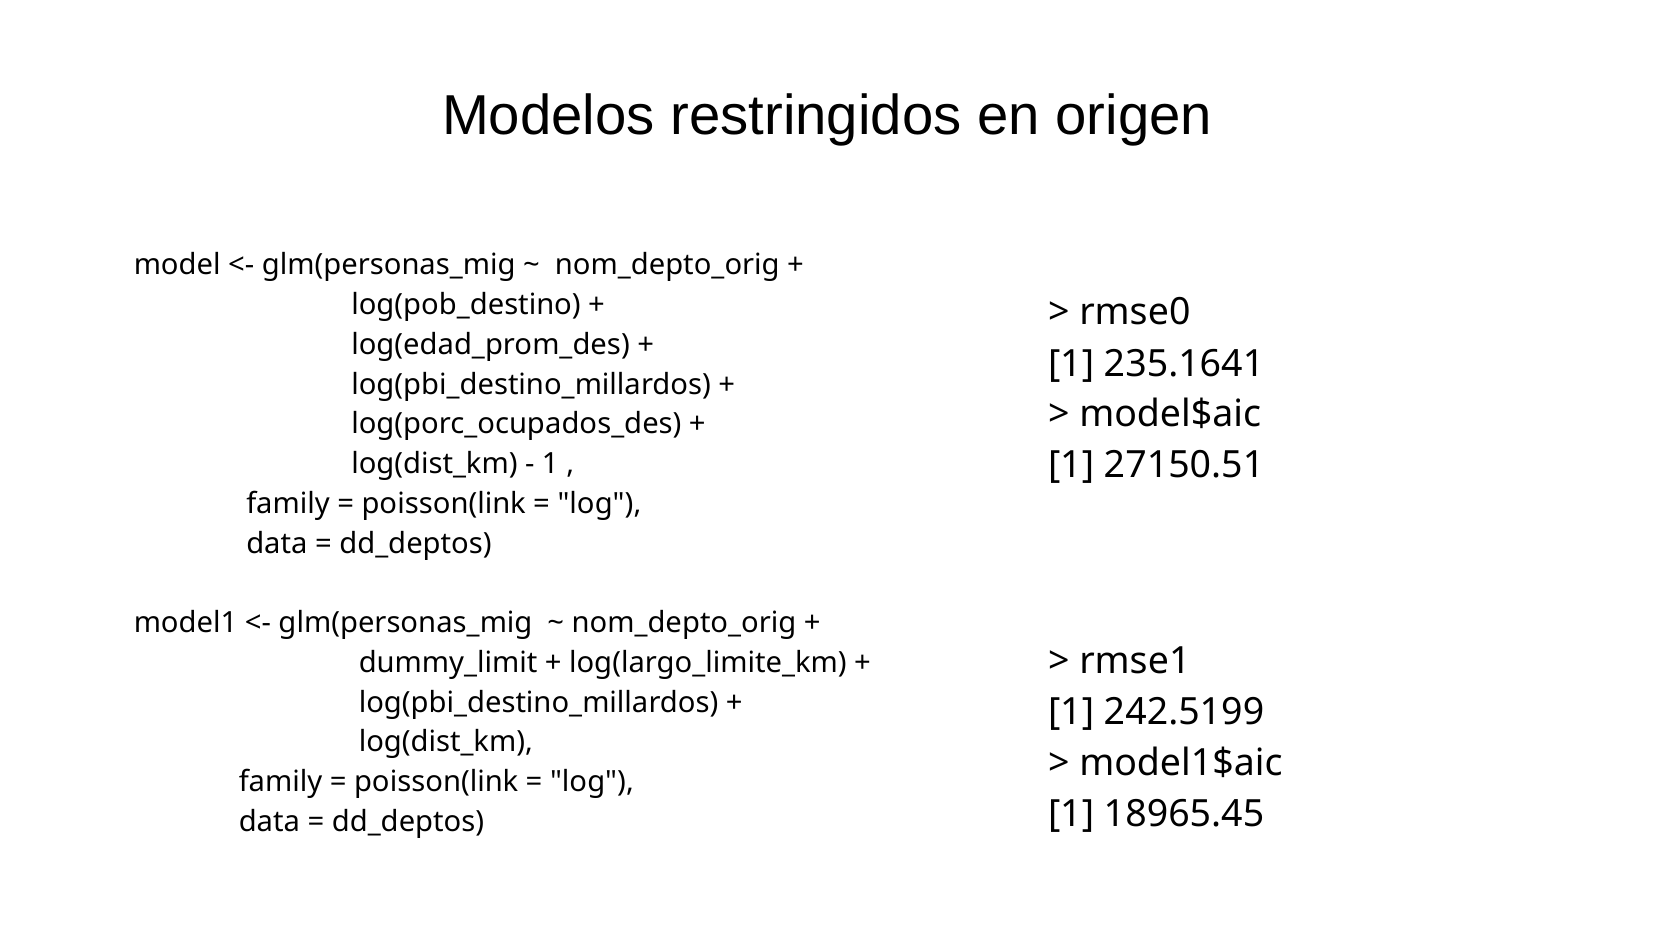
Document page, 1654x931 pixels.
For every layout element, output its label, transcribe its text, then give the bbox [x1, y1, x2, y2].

text_box > rmse1 [1] 242.5199 > model1$aic [1] 18965.45 [1033, 625, 1490, 845]
text_box [807, 614, 975, 709]
text_box > rmse0 [1] 235.1641 > model$aic [1] 27150.51 [1033, 277, 1490, 497]
title Modelos restringidos en origen [82, 37, 1571, 193]
text_box model <- glm(personas_mig ~ nom_depto_orig + log(pob_destino) + log(edad_prom_des) + log(pbi_destino_millardos) + log(porc_ocupados_des) + log(dist_km) - 1 , family = poisson(link = "log"), data = dd_deptos) model1 <- glm(personas_mig ~ nom_depto_orig + dummy_limit + log(largo_limite_km) + log(pbi_destino_millardos) + log(dist_km), family = poisson(link = "log"), data = dd_deptos) [119, 236, 1477, 887]
